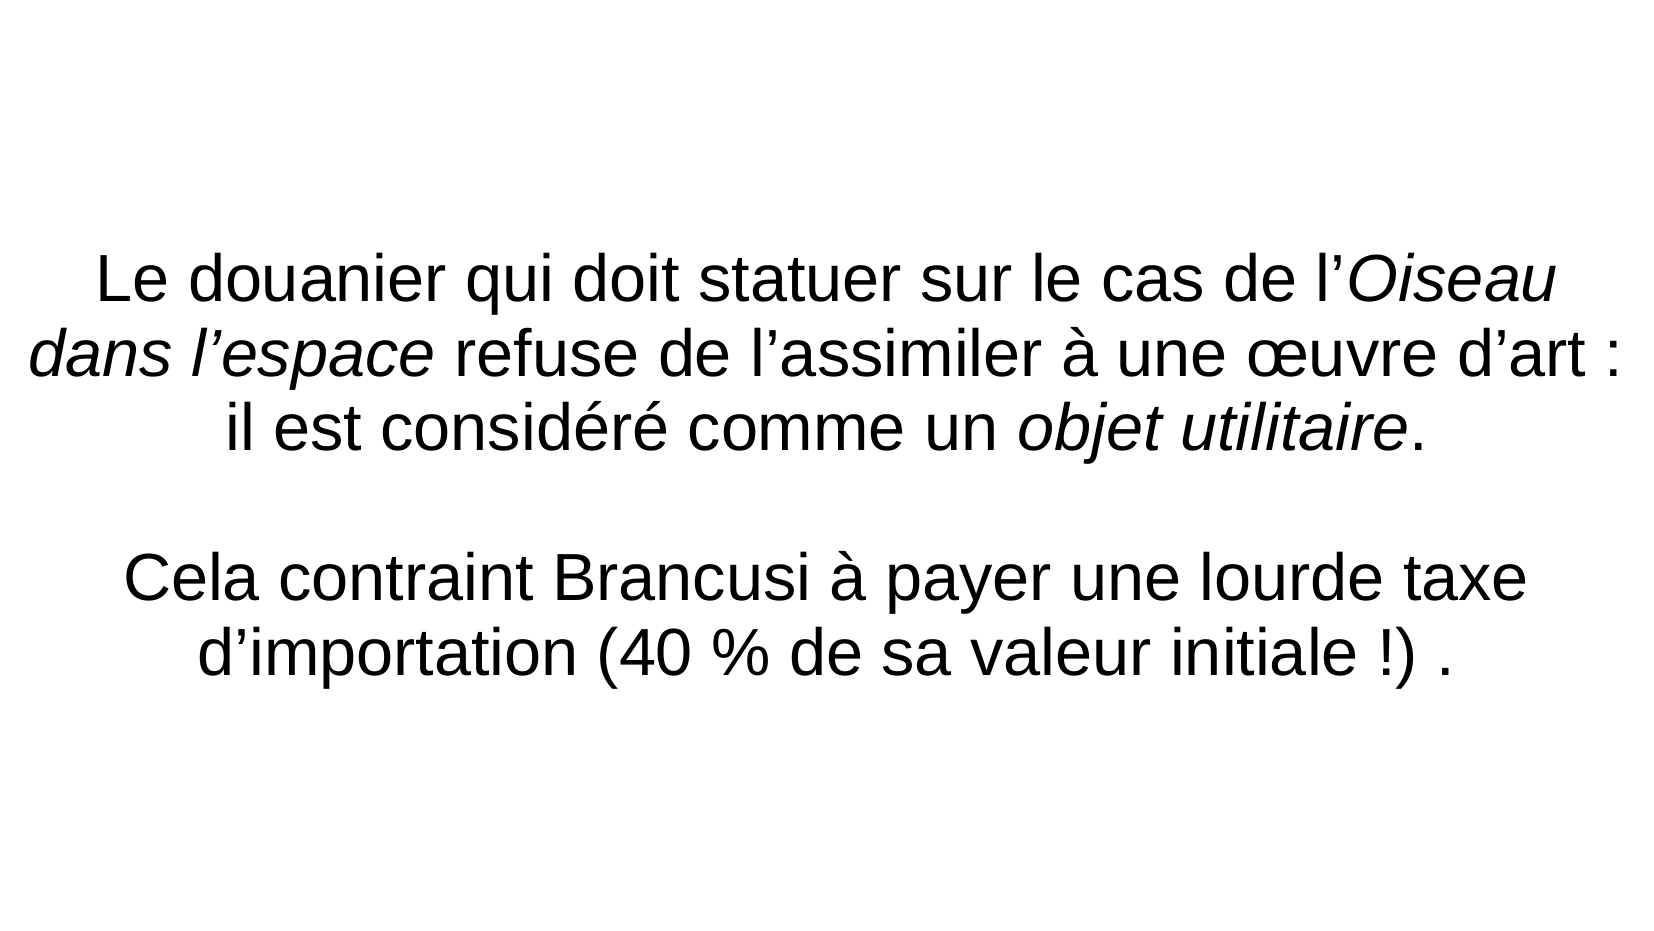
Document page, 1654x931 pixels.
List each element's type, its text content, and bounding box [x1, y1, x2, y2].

text_box Le douanier qui doit statuer sur le cas de l’Oiseau dans l’espace refuse de l’assimiler à une œuvre d’art : il est considéré comme un objet utilitaire. Cela contraint Brancusi à payer une lourde taxe d’importation (40 % de sa valeur initiale !) . [0, 0, 1654, 931]
